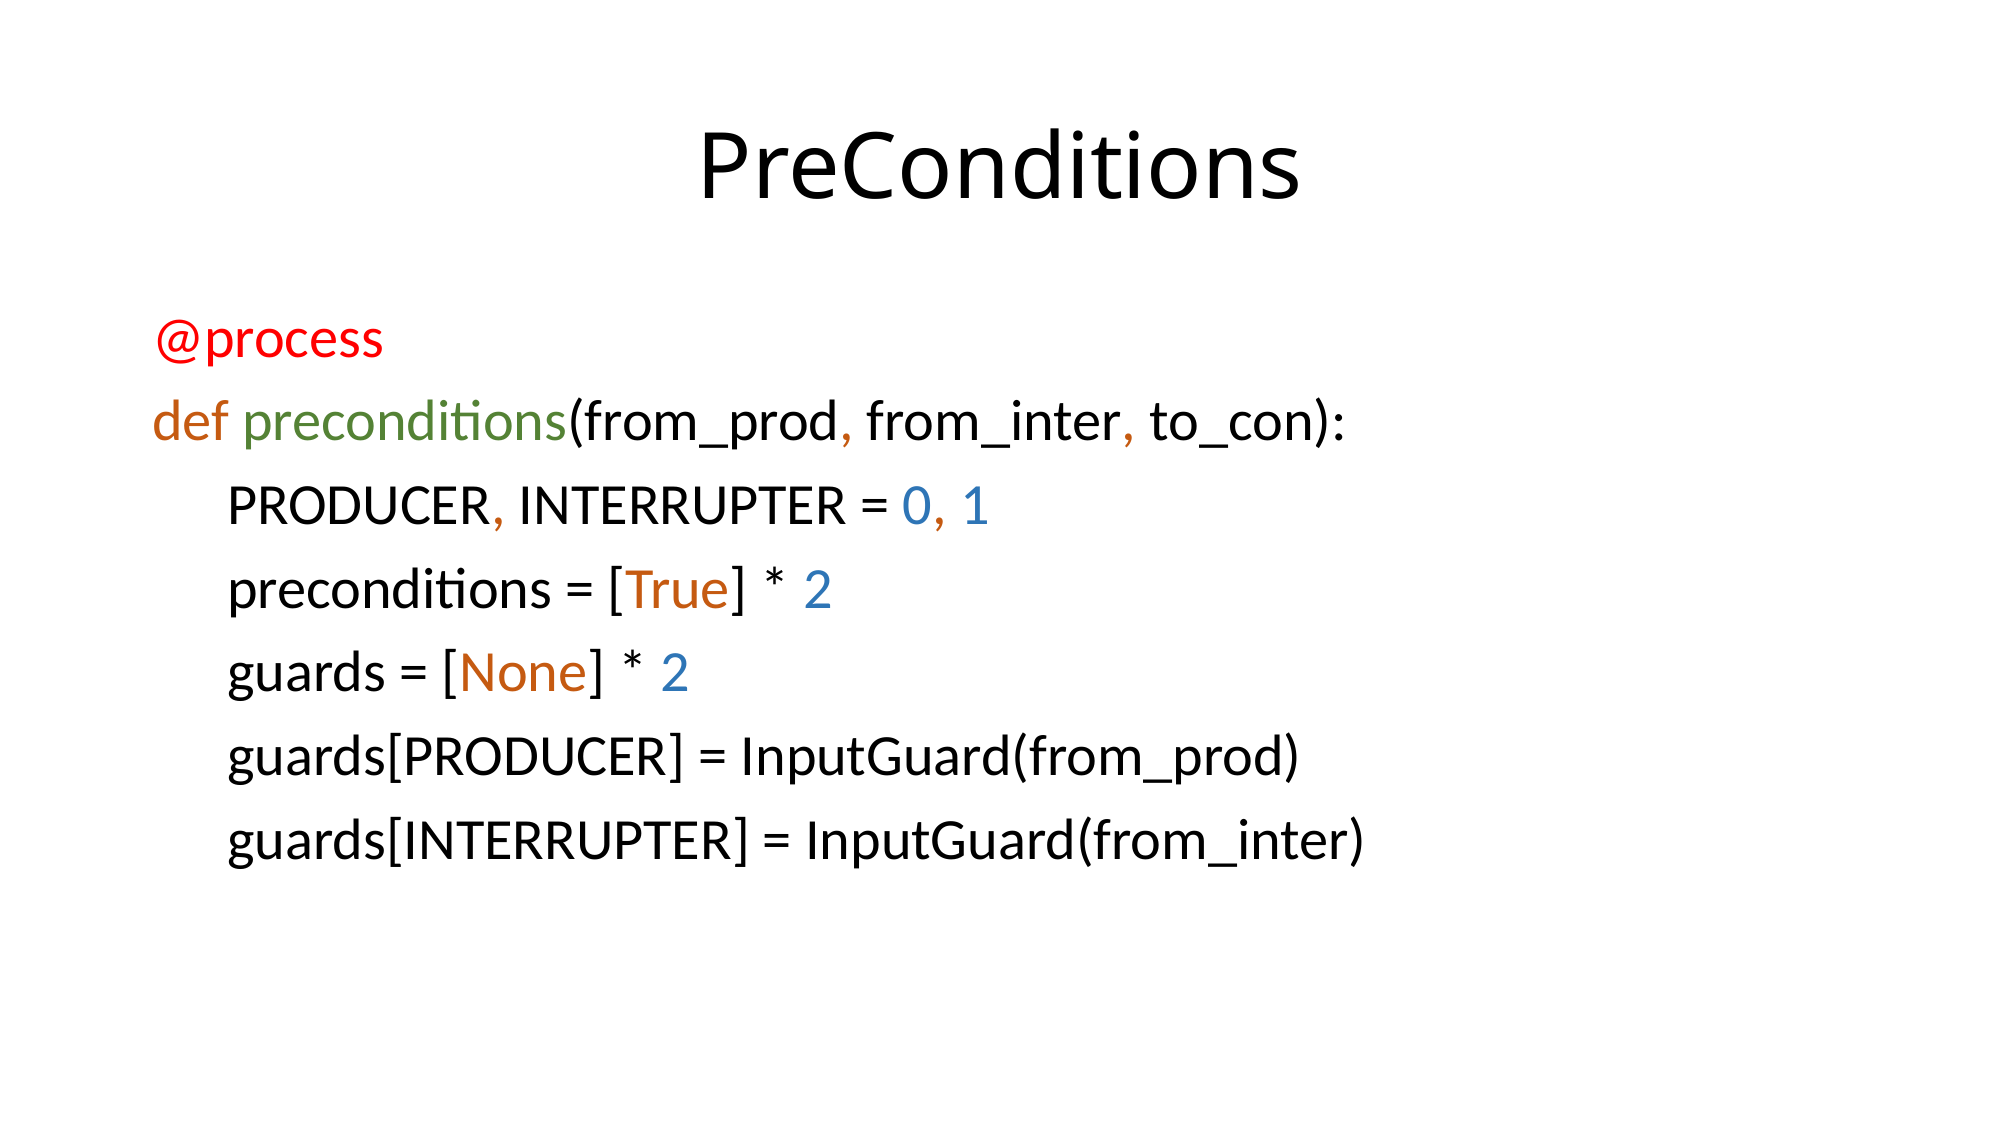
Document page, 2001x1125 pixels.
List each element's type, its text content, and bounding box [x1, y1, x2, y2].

list @process def preconditions(from_prod, from_inter, to_con): PRODUCER, INTERRUPTER = 0, 1 preconditions = [True] * 2 guards = [None] * 2 guards[PRODUCER] = InputGuard(from_prod) guards[INTERRUPTER] = InputGuard(from_inter) [137, 299, 1863, 1014]
title PreConditions [137, 59, 1863, 278]
